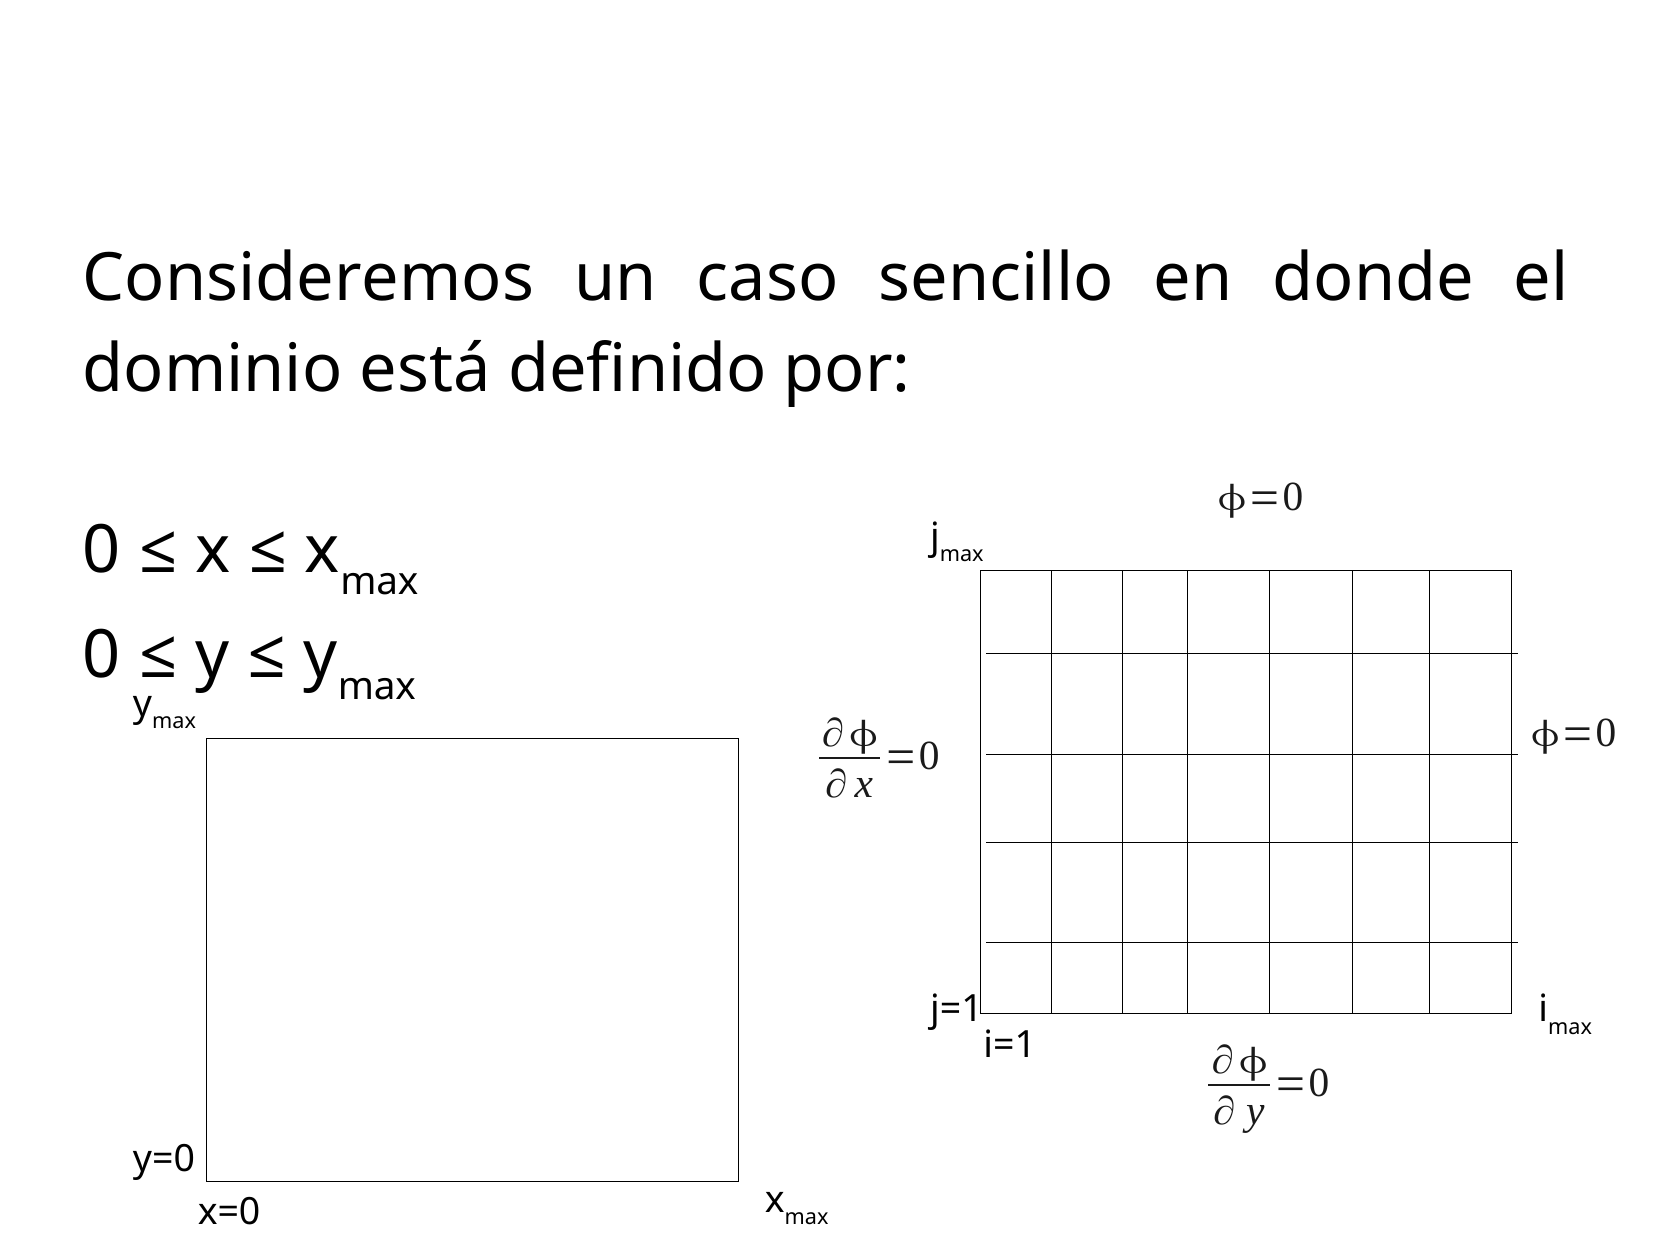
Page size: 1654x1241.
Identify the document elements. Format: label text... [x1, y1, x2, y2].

text_box imax [1523, 974, 1612, 1042]
text_box jmax [915, 501, 1003, 569]
text_box [1353, 755, 1429, 842]
text_box [980, 570, 1051, 1009]
text_box [1052, 755, 1122, 842]
text_box i=1 [968, 1009, 1064, 1069]
text_box [1188, 843, 1269, 942]
text_box [1123, 570, 1187, 653]
chart [1210, 472, 1309, 519]
text_box j=1 [915, 974, 1011, 1033]
text_box [1188, 755, 1269, 842]
text_box [1188, 654, 1269, 754]
text_box [1430, 570, 1512, 653]
text_box [1052, 570, 1122, 653]
text_box [1430, 943, 1512, 1014]
text_box [1353, 570, 1429, 653]
text_box [1123, 943, 1187, 1014]
text_box x=0 [183, 1177, 291, 1236]
chart [1523, 708, 1622, 755]
text_box ymax [118, 669, 218, 737]
text_box [1052, 843, 1122, 942]
text_box [1430, 843, 1512, 942]
text_box [1270, 843, 1352, 942]
text_box [1353, 943, 1429, 1014]
text_box [206, 738, 739, 1182]
text_box y=0 [118, 1123, 226, 1183]
text_box [1188, 943, 1269, 1014]
text_box [1052, 943, 1122, 1014]
text_box xmax [750, 1165, 850, 1233]
text_box [1188, 570, 1269, 653]
text_box [1430, 654, 1512, 754]
subtitle Consideremos un caso sencillo en donde el dominio está definido por: 0 ≤ x ≤ xmax 0 ≤ y ≤ ymax [82, 260, 1571, 680]
chart [1200, 1035, 1335, 1134]
text_box [1353, 843, 1429, 942]
text_box [1123, 755, 1187, 842]
text_box [1123, 654, 1187, 754]
text_box [1353, 654, 1429, 754]
text_box [1270, 570, 1352, 653]
text_box [1270, 755, 1352, 842]
text_box [1052, 654, 1122, 754]
text_box [1270, 943, 1352, 1014]
text_box [1270, 654, 1352, 754]
chart [810, 708, 945, 807]
text_box [1430, 755, 1512, 842]
text_box [1123, 843, 1187, 942]
